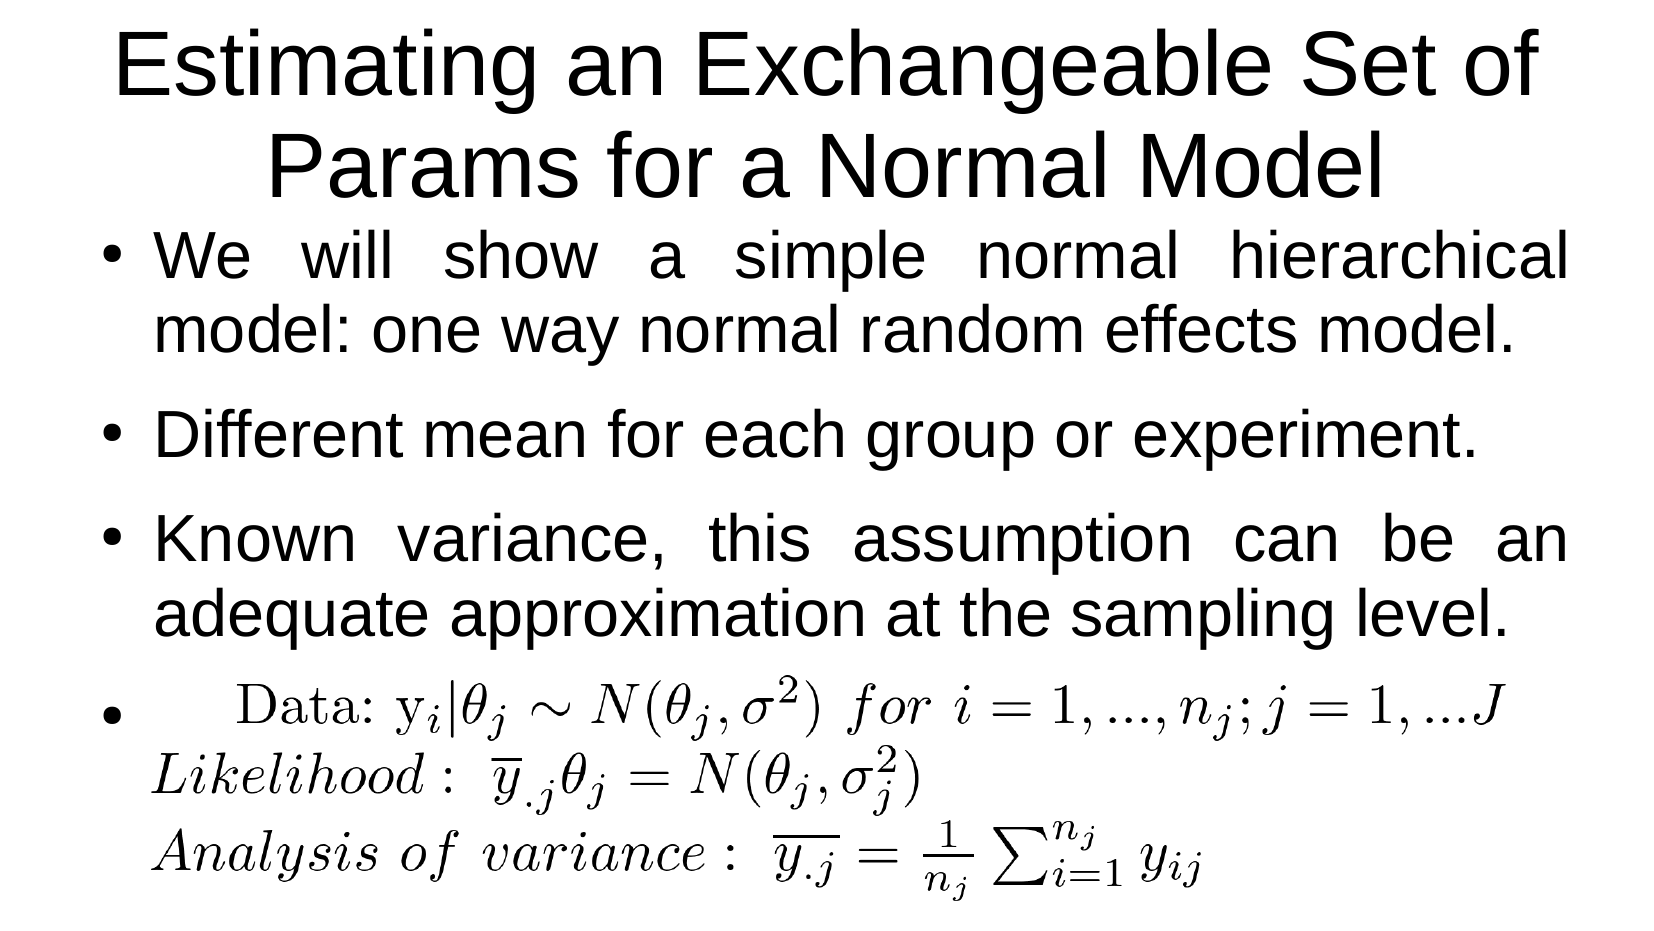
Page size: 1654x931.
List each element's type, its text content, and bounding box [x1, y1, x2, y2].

title Estimating an Exchangeable Set of Params for a Normal Model [82, 12, 1571, 217]
picture [150, 675, 1506, 901]
list We will show a simple normal hierarchical model: one way normal random effects model. Different mean for each group or experiment. Known variance, this assumption can be an adequate approximation at the sampling level. . [82, 217, 1571, 758]
